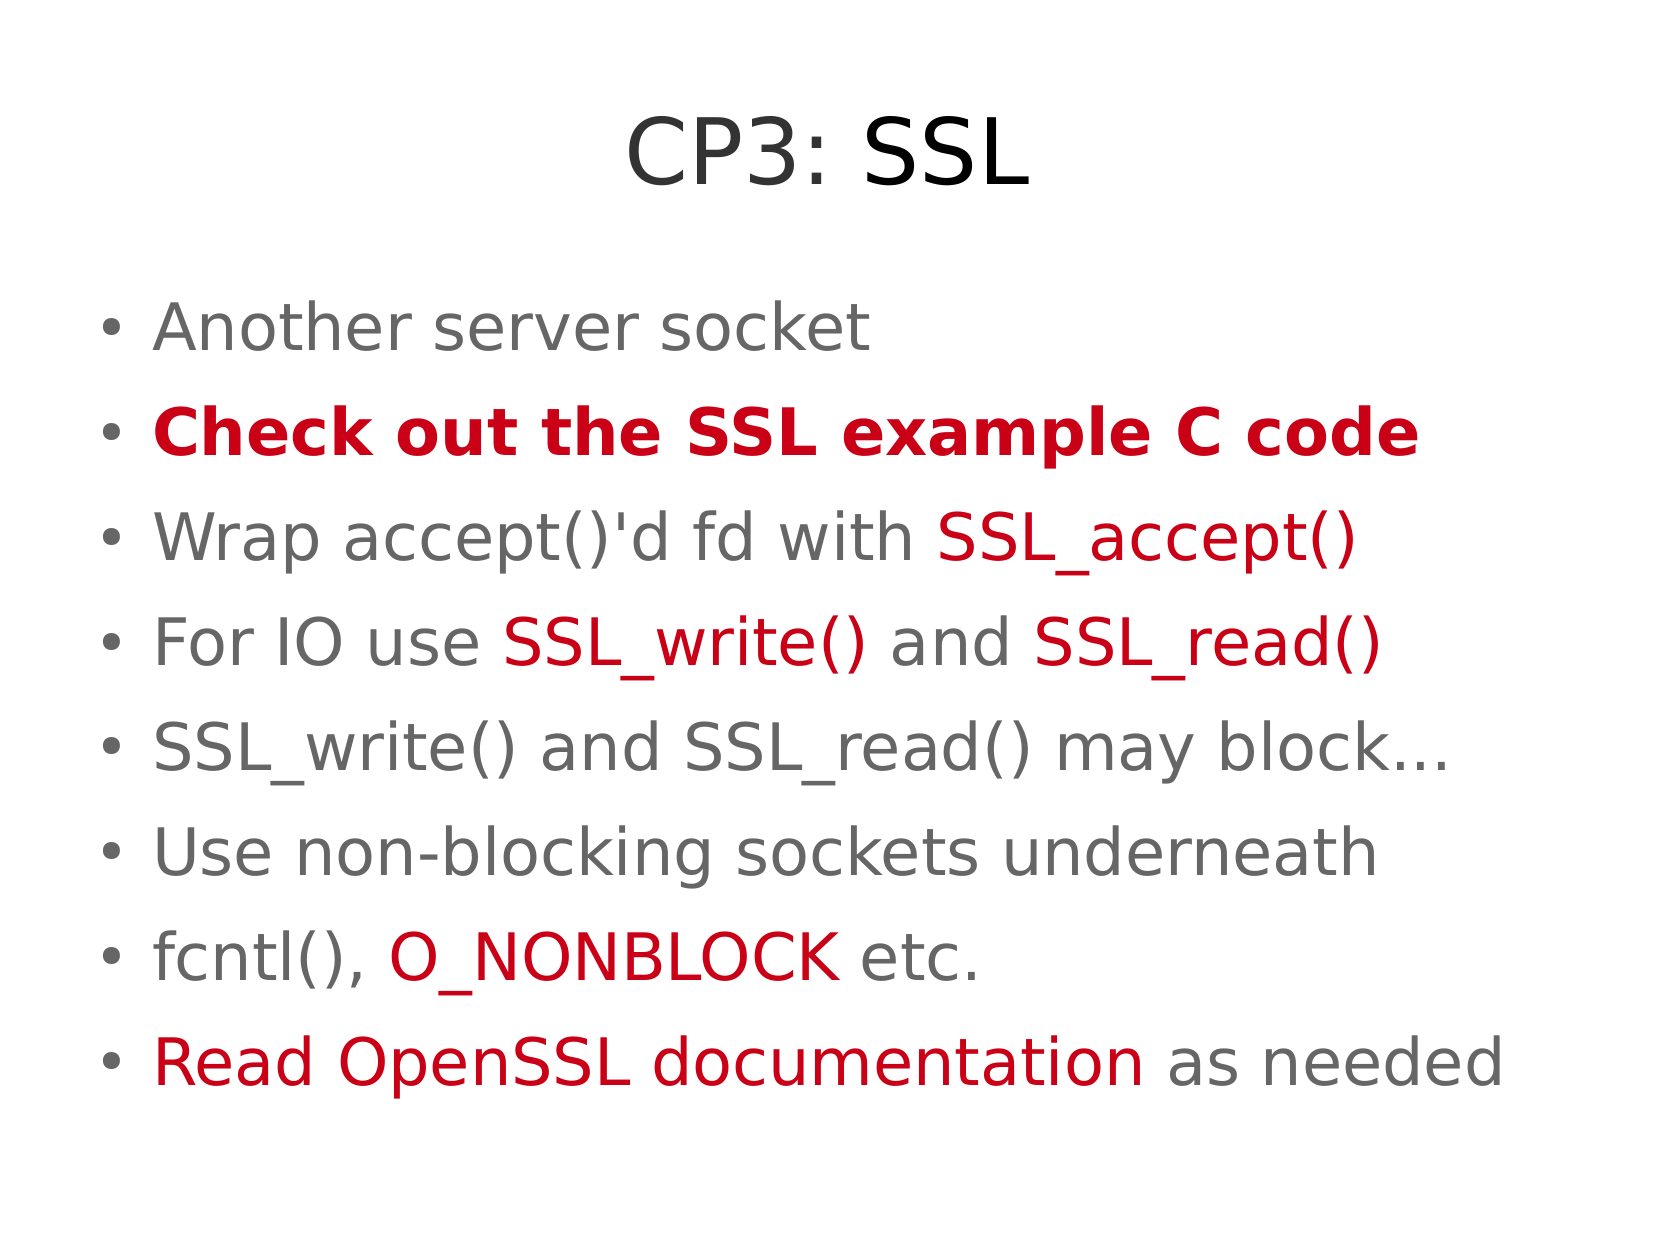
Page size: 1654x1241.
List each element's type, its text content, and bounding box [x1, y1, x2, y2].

title CP3: SSL [82, 49, 1571, 257]
list Another server socket Check out the SSL example C code Wrap accept()'d fd with SSL_accept() For IO use SSL_write() and SSL_read() SSL_write() and SSL_read() may block... Use non-blocking sockets underneath fcntl(), O_NONBLOCK etc. Read OpenSSL documentation as needed [82, 290, 1571, 1109]
